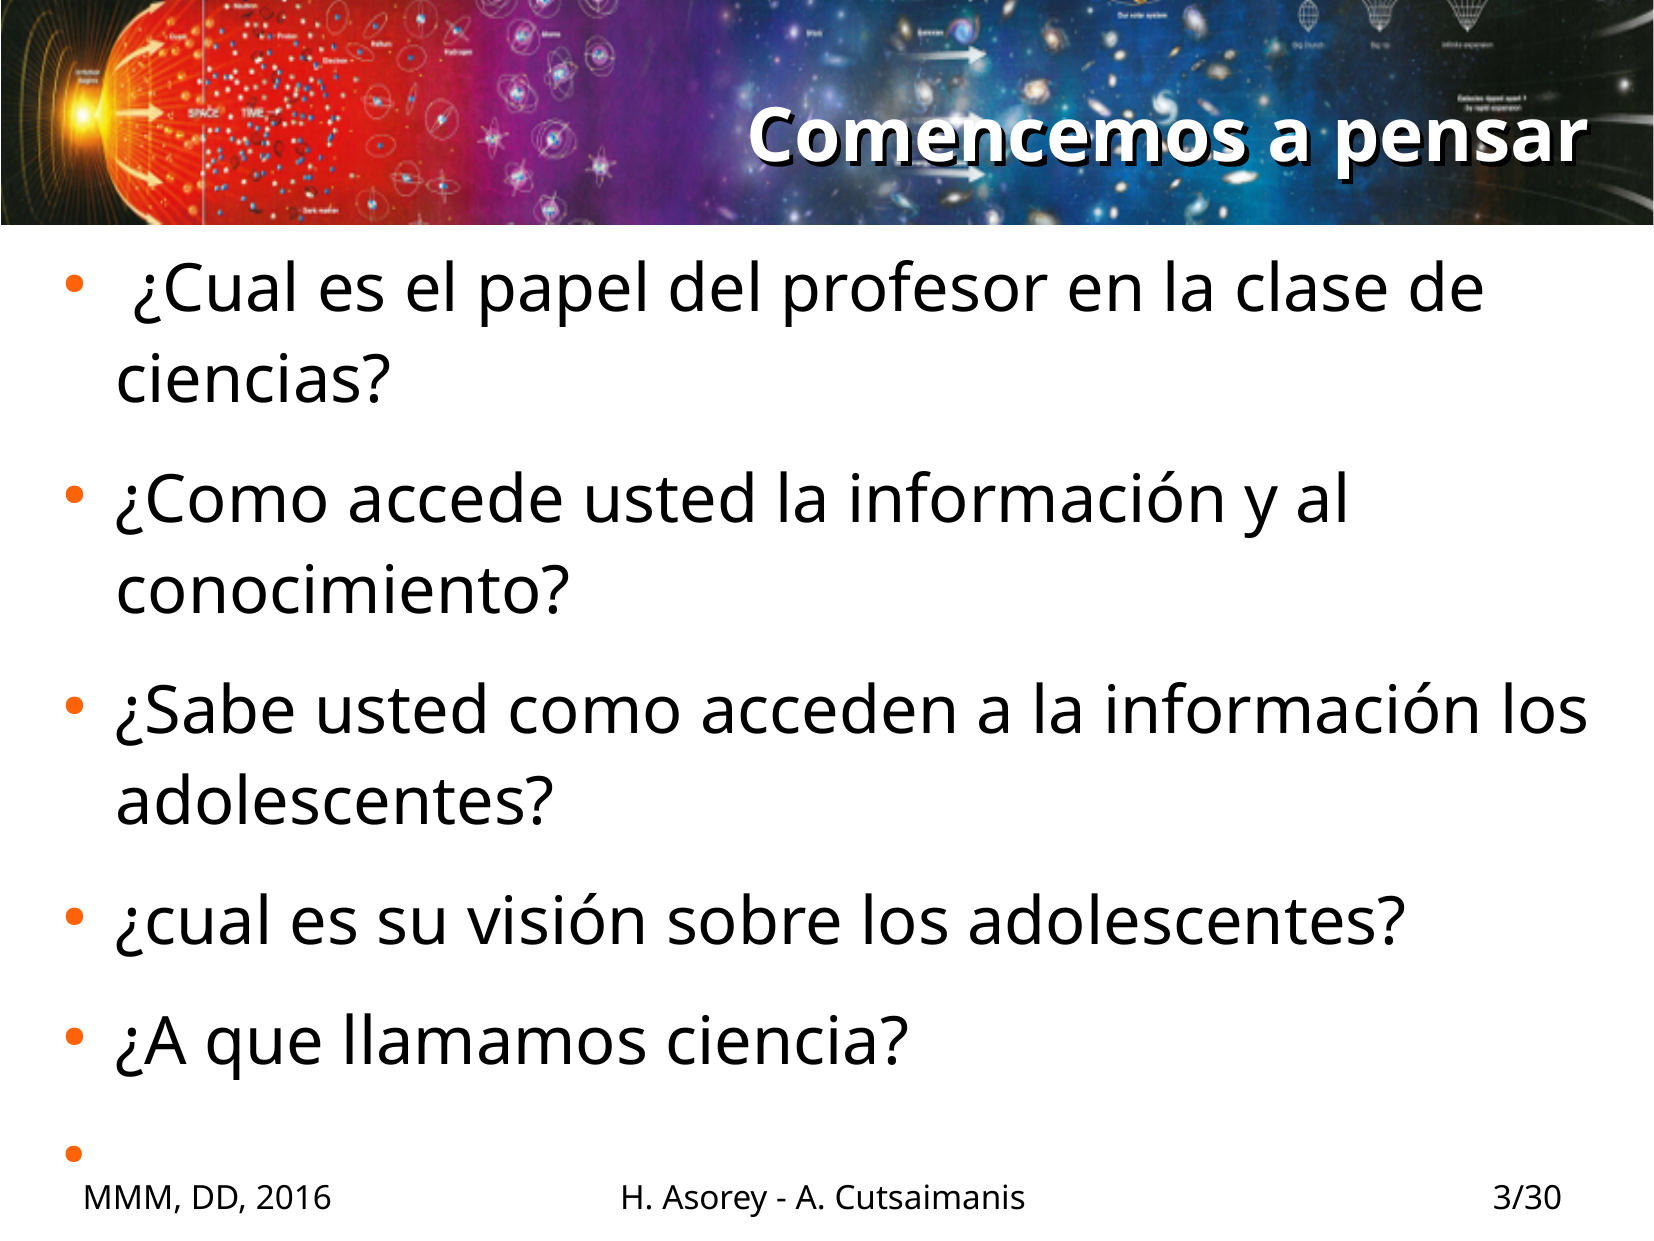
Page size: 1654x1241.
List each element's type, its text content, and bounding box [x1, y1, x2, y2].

picture [1, 0, 1654, 225]
title Comencemos a pensar [30, 45, 1591, 221]
list ¿Cual es el papel del profesor en la clase de ciencias? ¿Como accede usted la información y al conocimiento? ¿Sabe usted como acceden a la información los adolescentes? ¿cual es su visión sobre los adolescentes? ¿A que llamamos ciencia? [45, 240, 1606, 1095]
